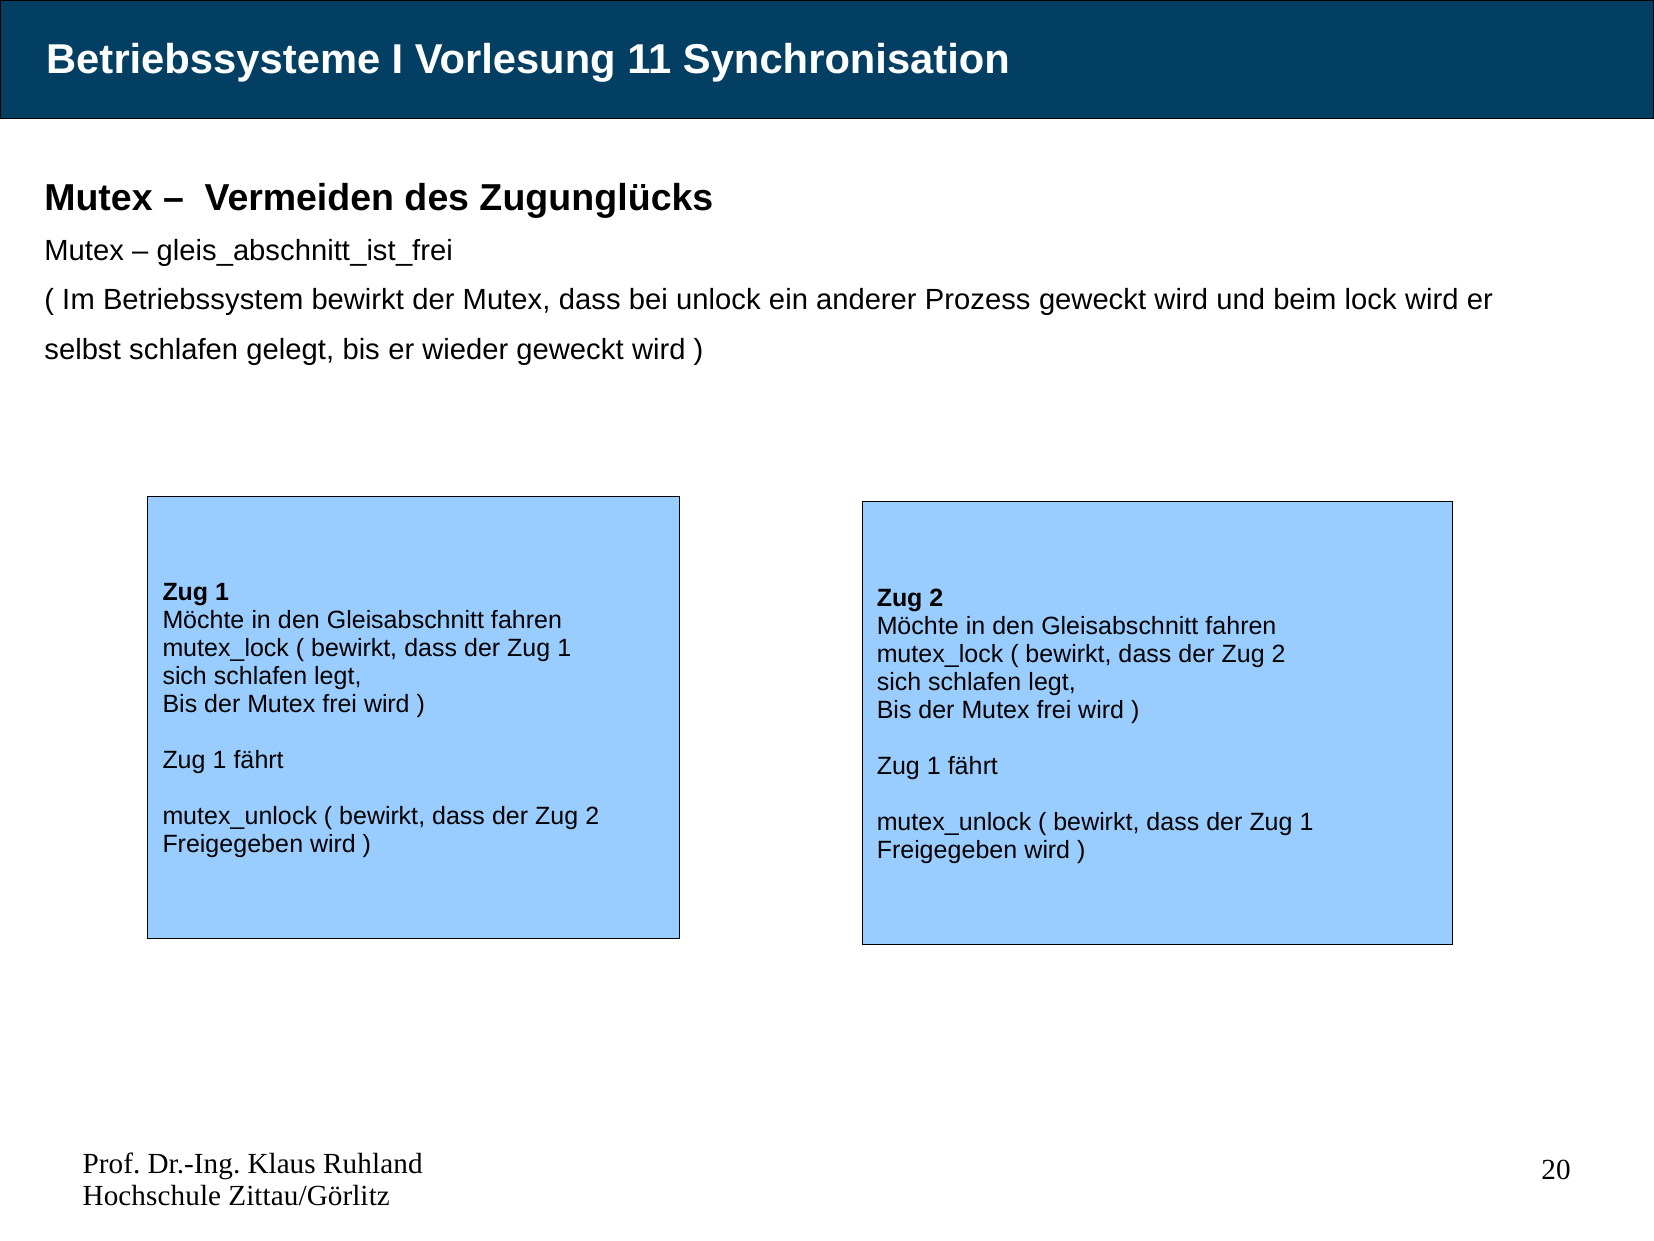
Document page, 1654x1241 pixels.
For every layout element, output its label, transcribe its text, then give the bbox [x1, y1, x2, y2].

text_box Zug 1 Möchte in den Gleisabschnitt fahren mutex_lock ( bewirkt, dass der Zug 1 sich schlafen legt, Bis der Mutex frei wird ) Zug 1 fährt mutex_unlock ( bewirkt, dass der Zug 2 Freigegeben wird ) [147, 496, 680, 939]
text_box Zug 2 Möchte in den Gleisabschnitt fahren mutex_lock ( bewirkt, dass der Zug 2 sich schlafen legt, Bis der Mutex frei wird ) Zug 1 fährt mutex_unlock ( bewirkt, dass der Zug 1 Freigegeben wird ) [862, 501, 1453, 945]
text_box Mutex – Vermeiden des Zugunglücks Mutex – gleis_abschnitt_ist_frei ( Im Betriebssystem bewirkt der Mutex, dass bei unlock ein anderer Prozess geweckt wird und beim lock wird er selbst schlafen gelegt, bis er wieder geweckt wird ) [29, 147, 1565, 1224]
